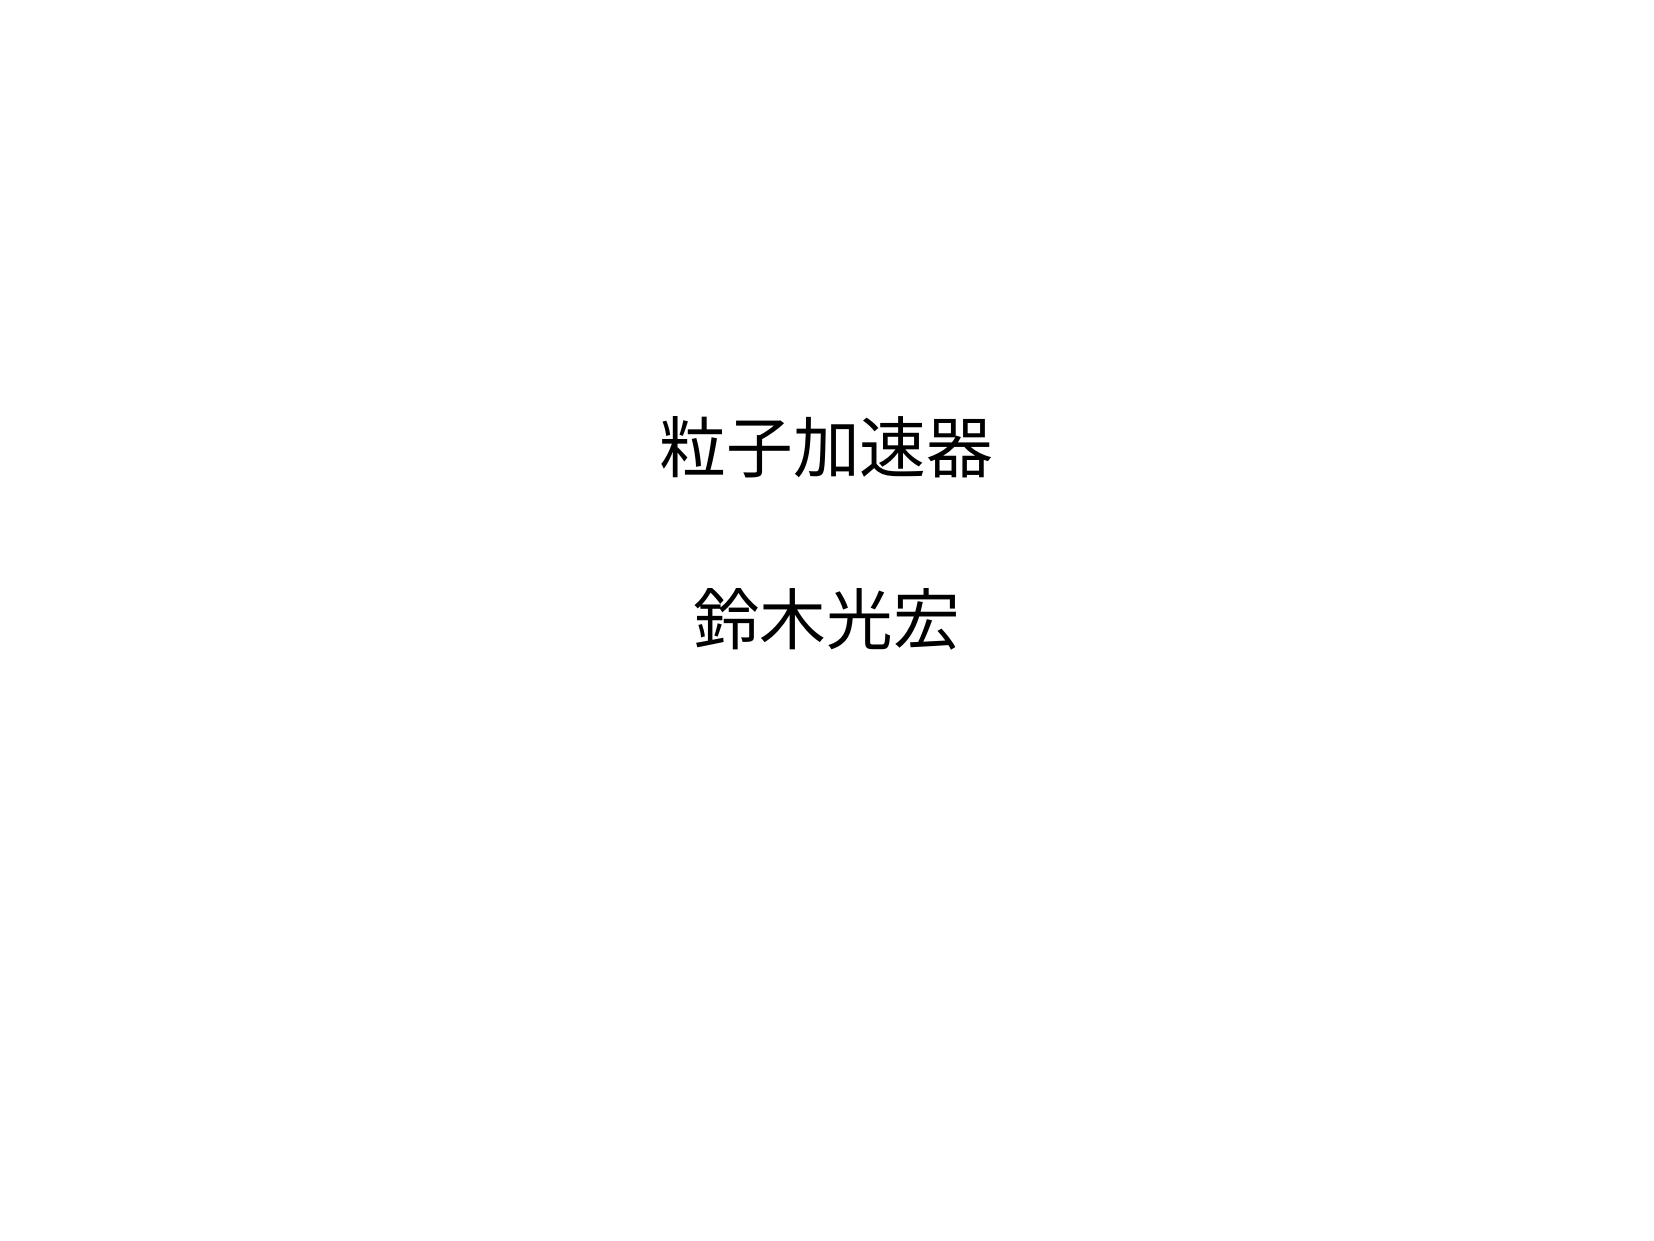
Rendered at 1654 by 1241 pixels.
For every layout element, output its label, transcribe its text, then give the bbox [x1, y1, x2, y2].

subtitle 粒子加速器 鈴木光宏 [82, 49, 1571, 1010]
